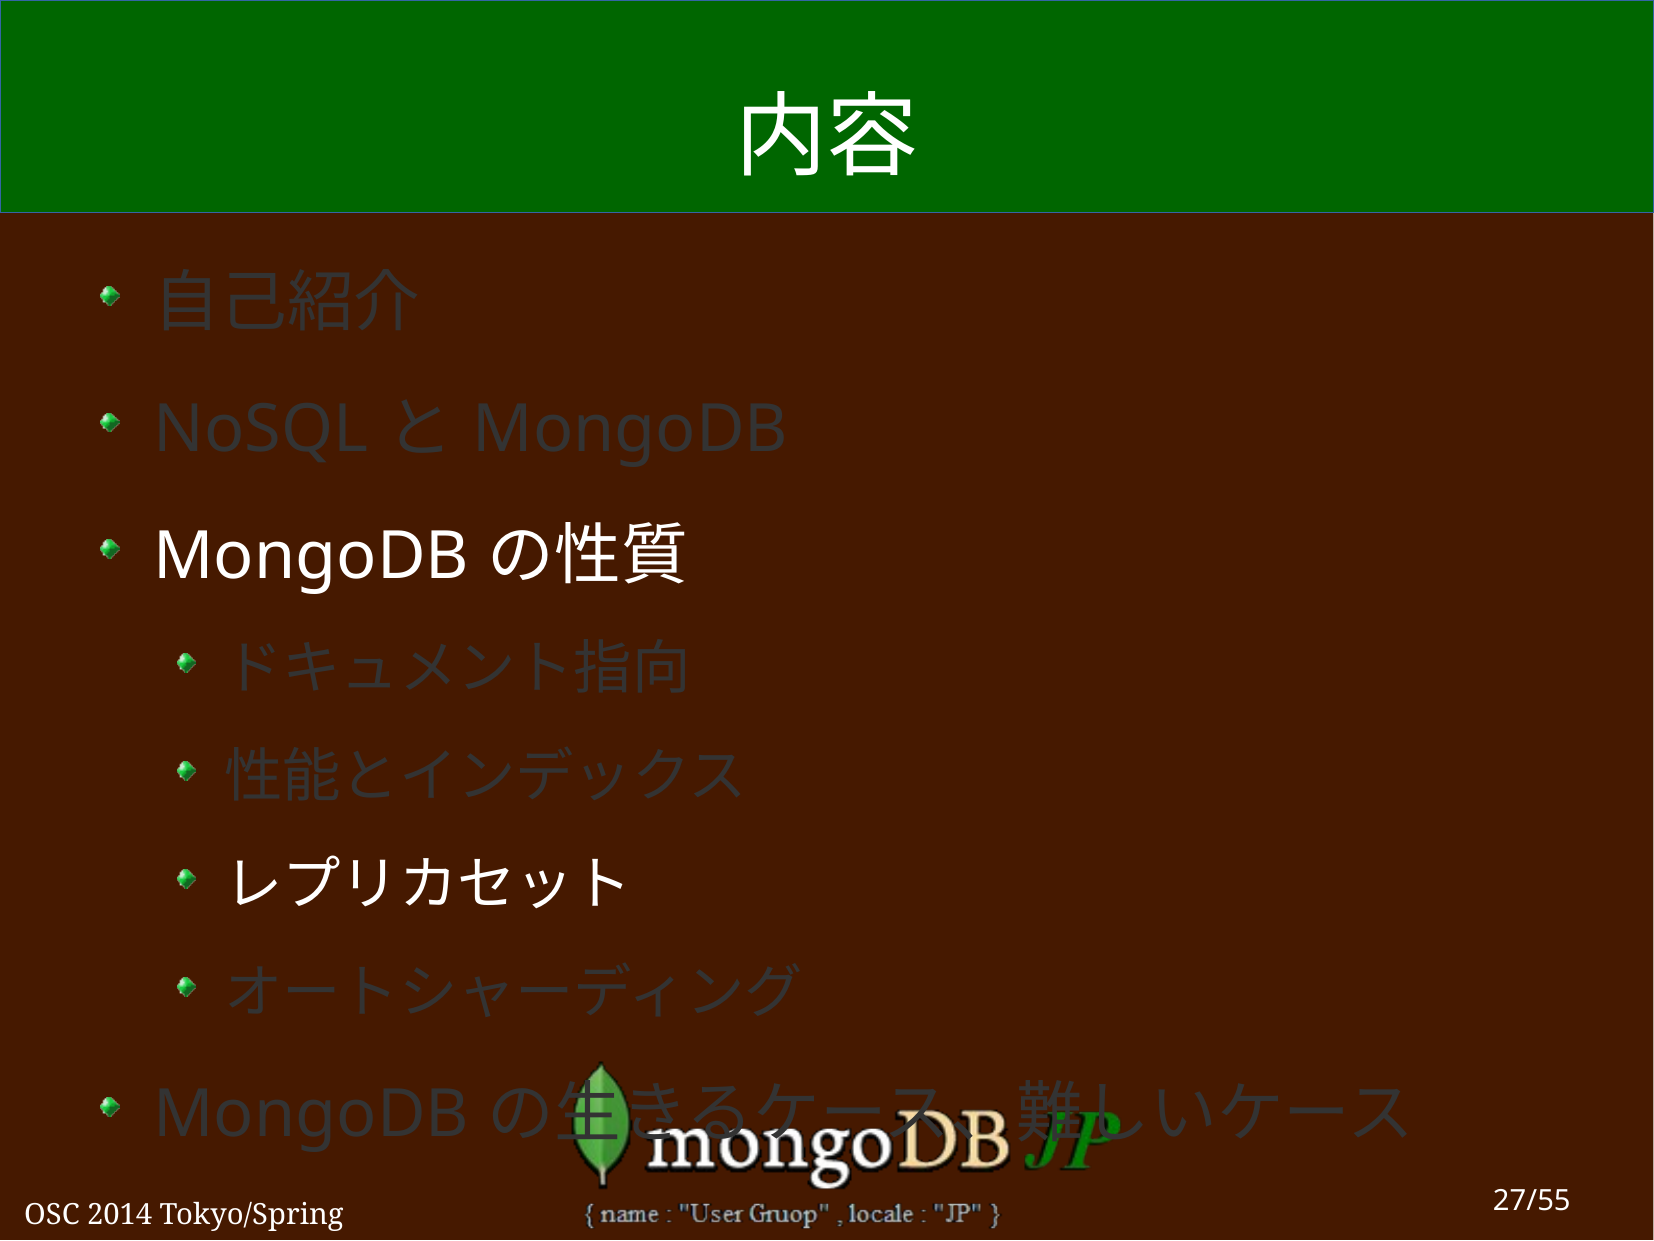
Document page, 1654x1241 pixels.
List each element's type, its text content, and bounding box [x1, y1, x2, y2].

picture [566, 1132, 1140, 1241]
title 内容 [82, 49, 1571, 207]
list 自己紹介 NoSQLとMongoDB MongoDBの性質 ドキュメント指向 性能とインデックス レプリカセット オートシャーディング MongoDBの生きるケース、難しいケース [82, 247, 1571, 1132]
